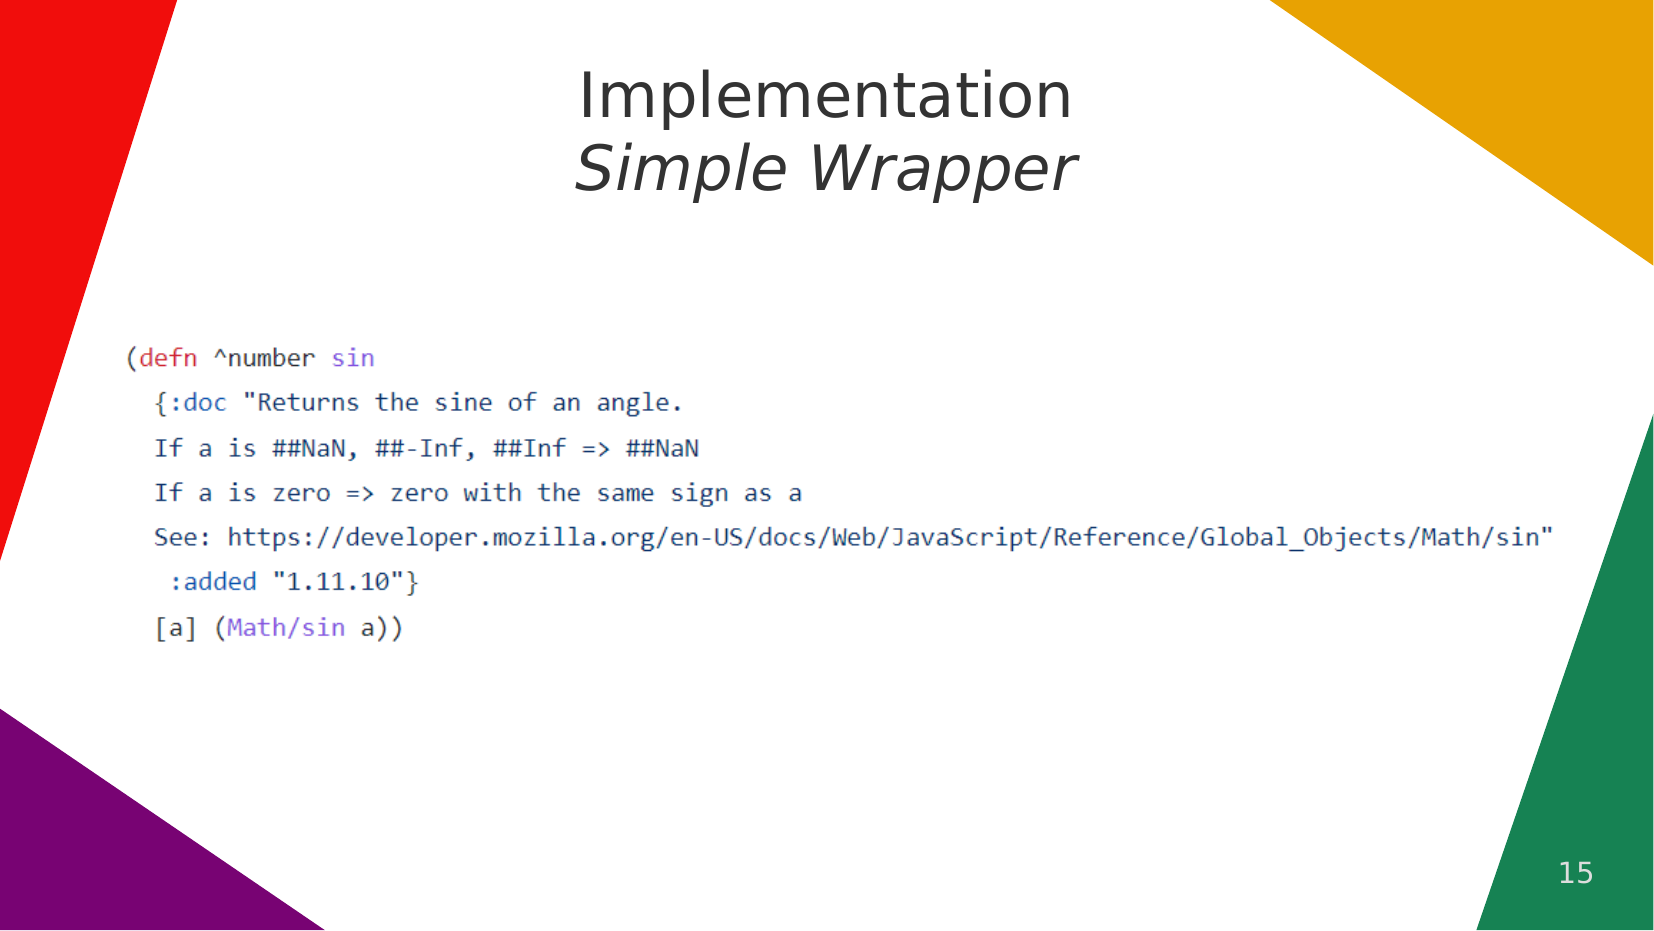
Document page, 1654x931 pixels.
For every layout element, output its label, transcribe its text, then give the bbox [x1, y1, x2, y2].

picture [111, 332, 1554, 659]
title Implementation Simple Wrapper [118, 58, 1536, 207]
